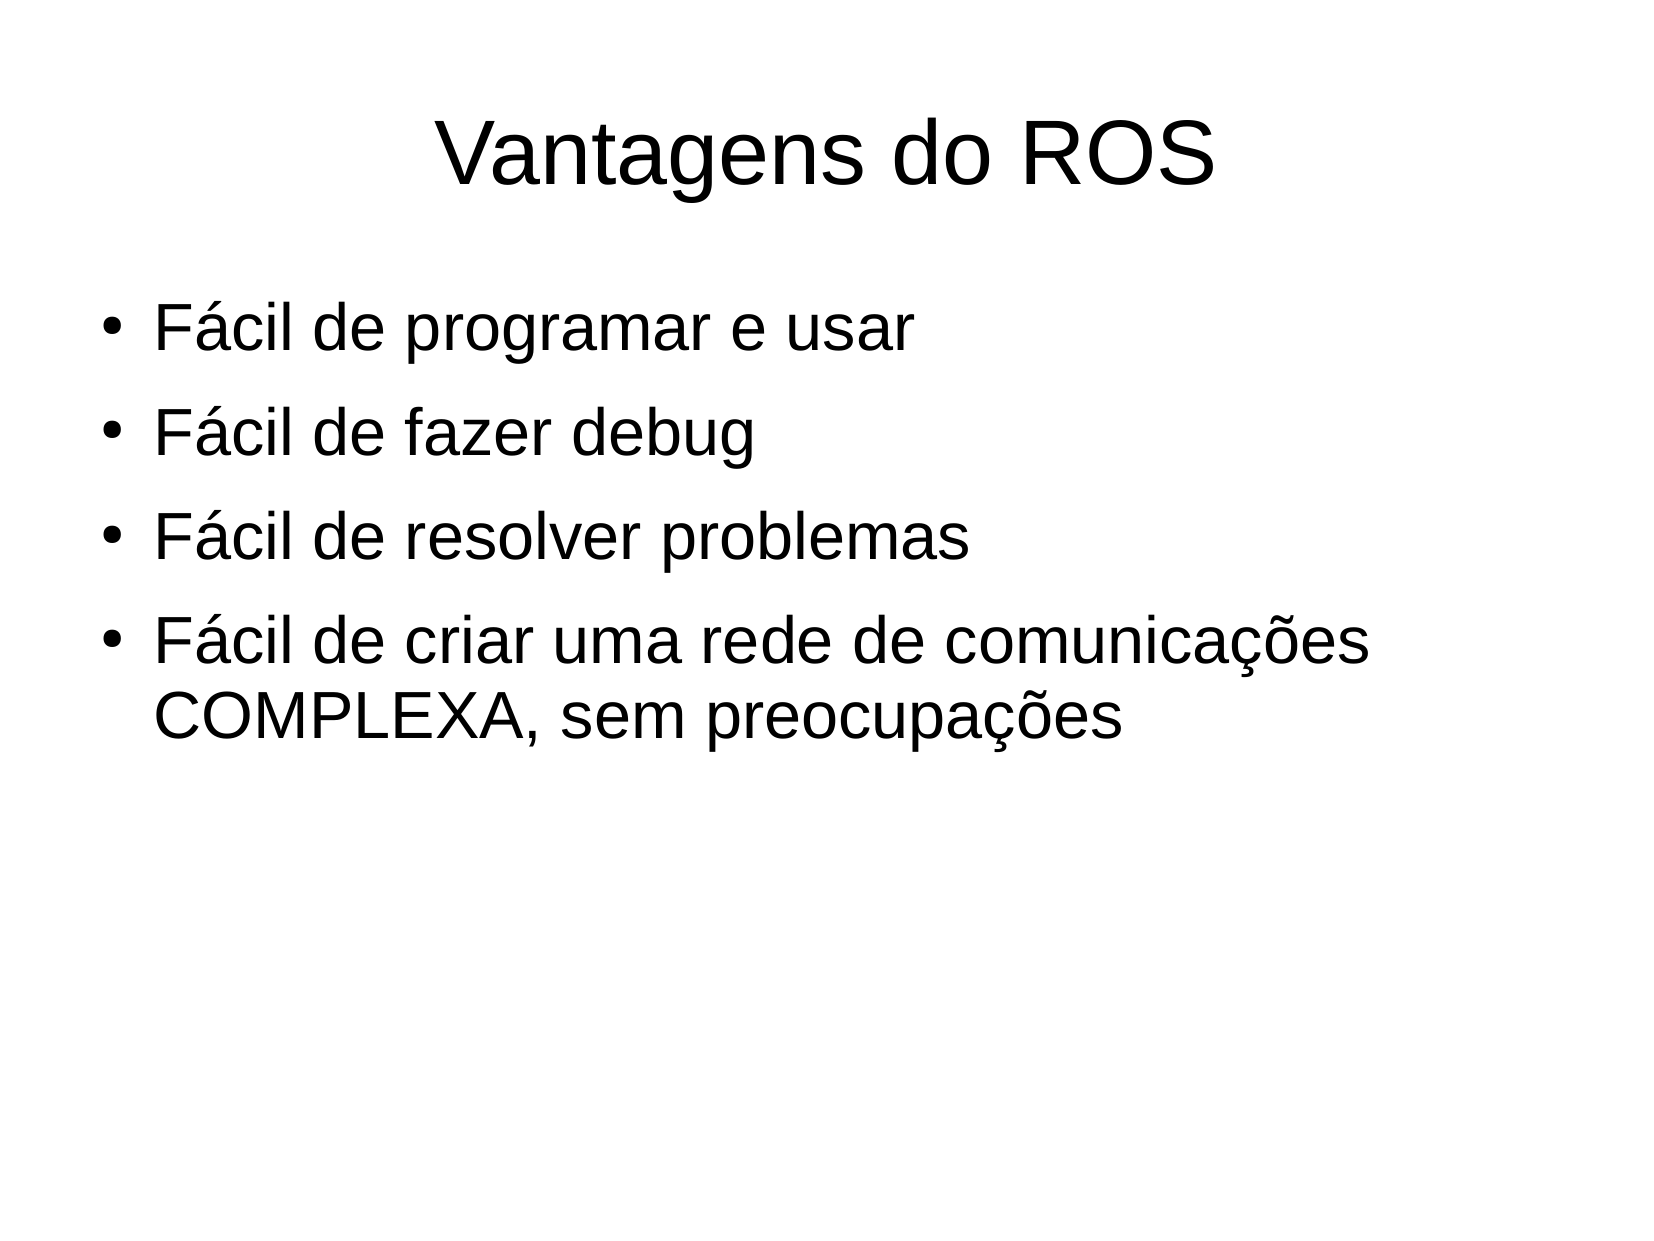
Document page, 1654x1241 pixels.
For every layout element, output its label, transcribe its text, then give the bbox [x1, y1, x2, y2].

list Fácil de programar e usar Fácil de fazer debug Fácil de resolver problemas Fácil de criar uma rede de comunicações COMPLEXA, sem preocupações [82, 290, 1571, 1010]
title Vantagens do ROS [82, 49, 1571, 257]
